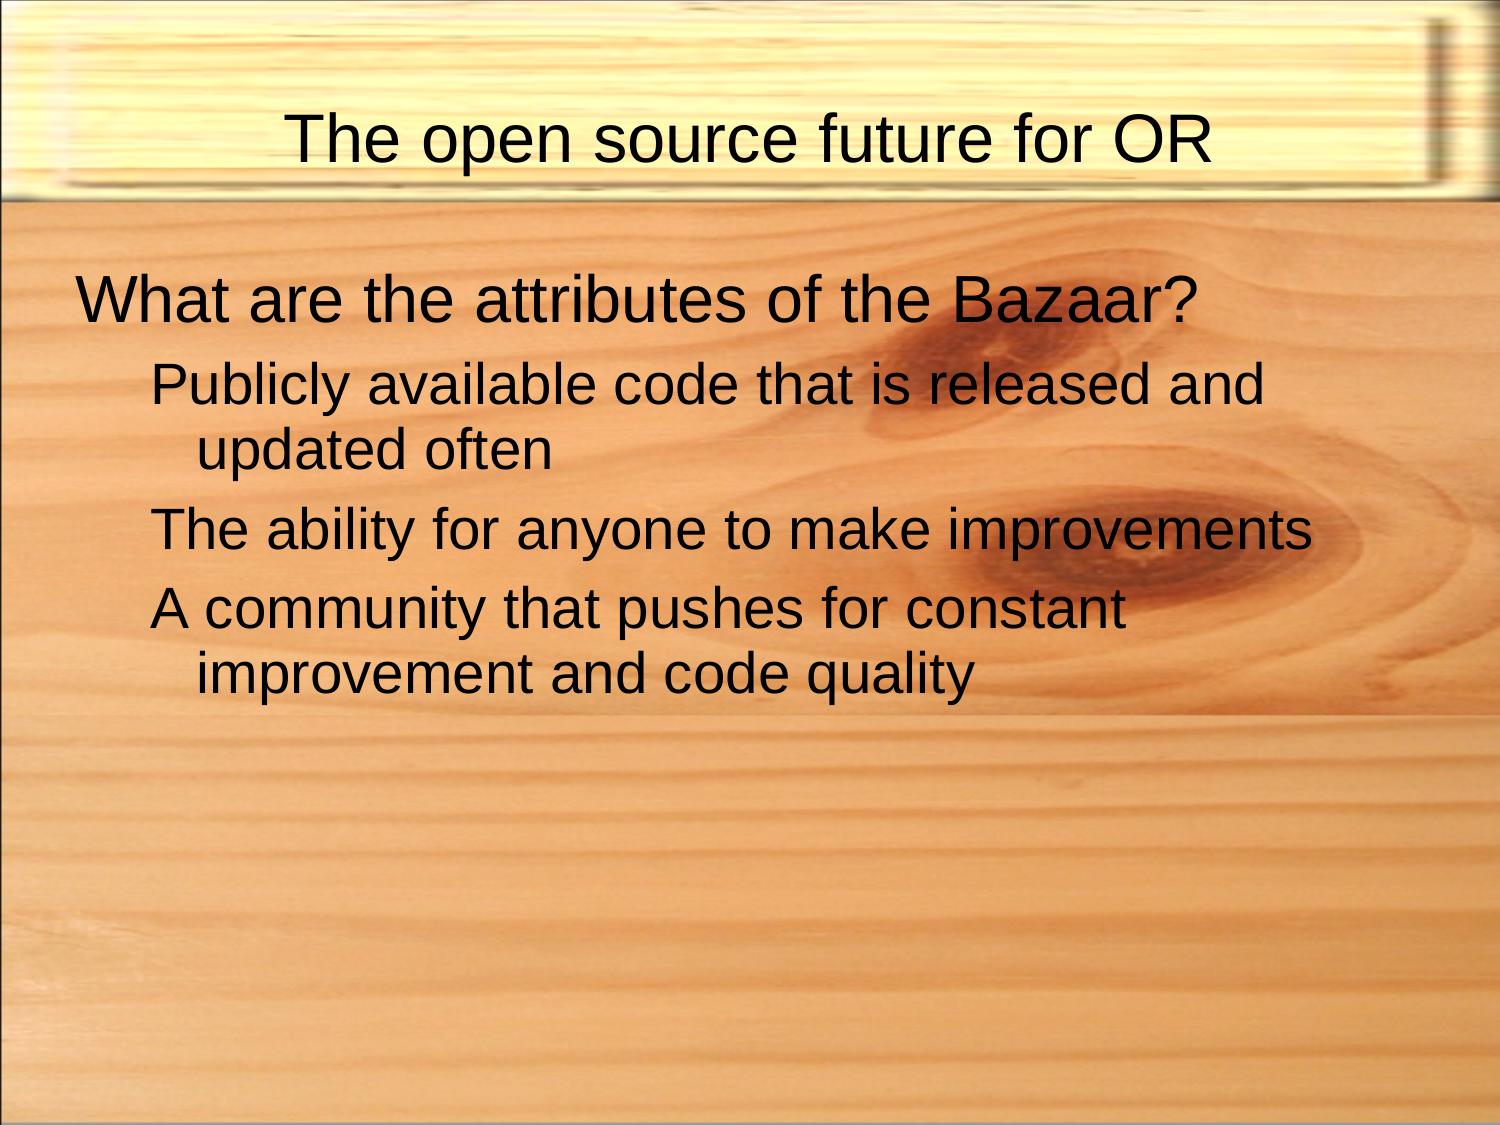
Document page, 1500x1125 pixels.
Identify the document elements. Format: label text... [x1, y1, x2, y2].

title The open source future for OR [75, 52, 1426, 226]
list What are the attributes of the Bazaar? Publicly available code that is released and updated often The ability for anyone to make improvements A community that pushes for constant improvement and code quality [75, 262, 1426, 991]
picture [0, 0, 1500, 1125]
